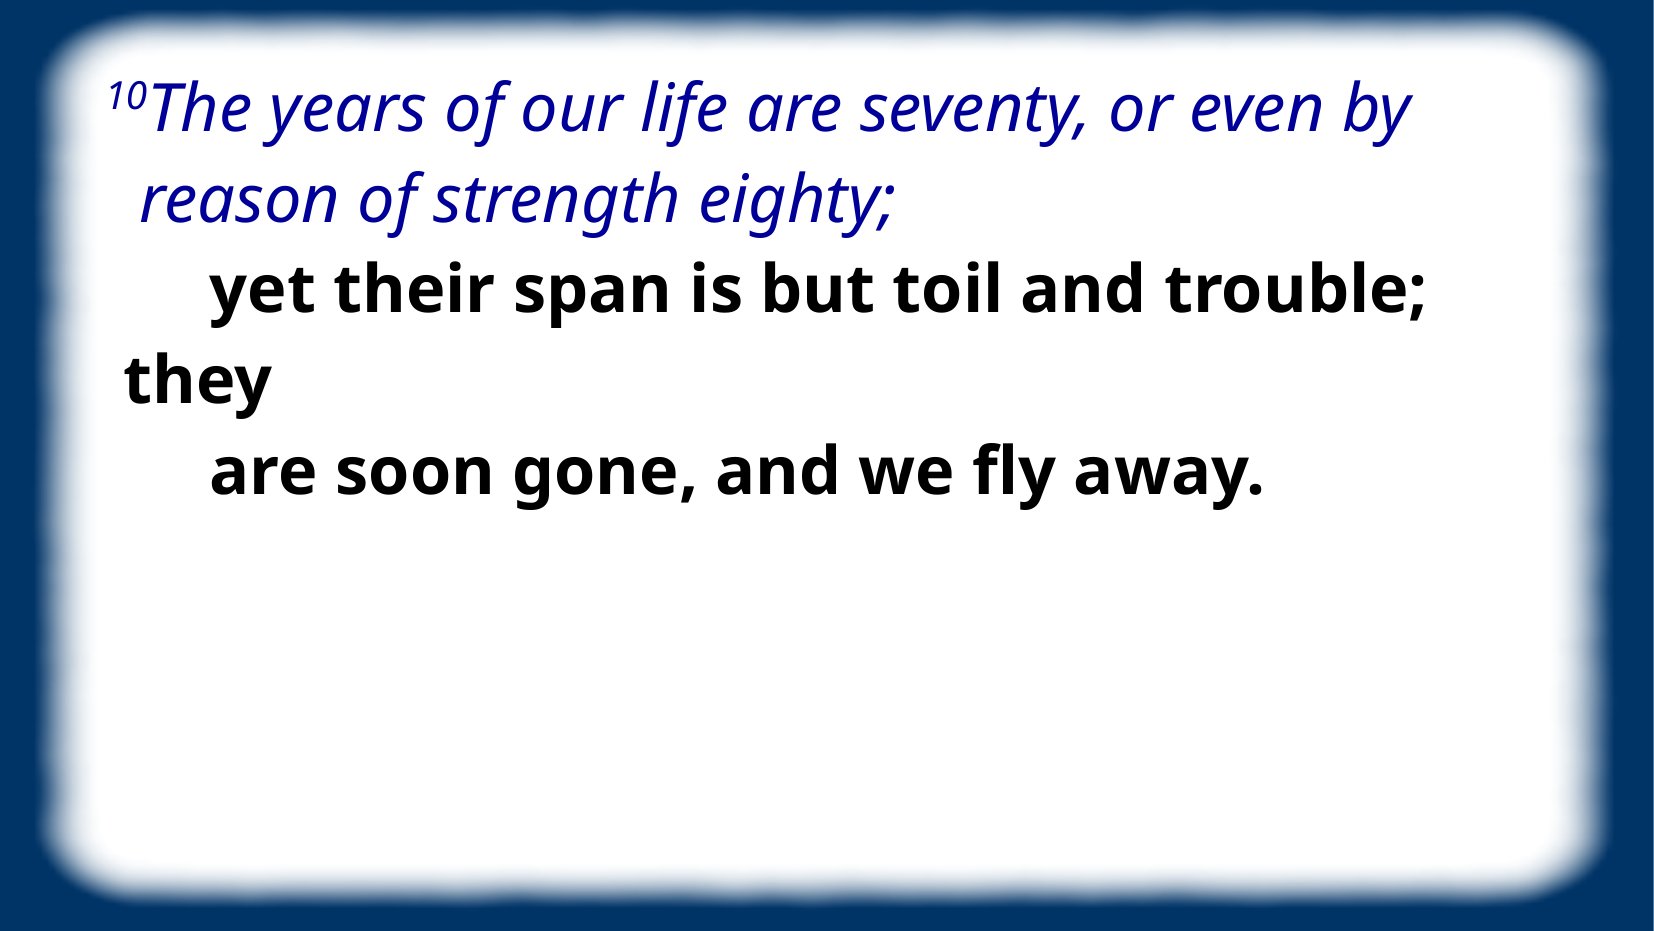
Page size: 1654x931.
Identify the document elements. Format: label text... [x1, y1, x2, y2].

picture [0, 0, 1654, 931]
text_box 10The years of our life are seventy, or even by reason of strength eighty; yet their span is but toil and trouble; they are soon gone, and we fly away. [90, 52, 1561, 436]
